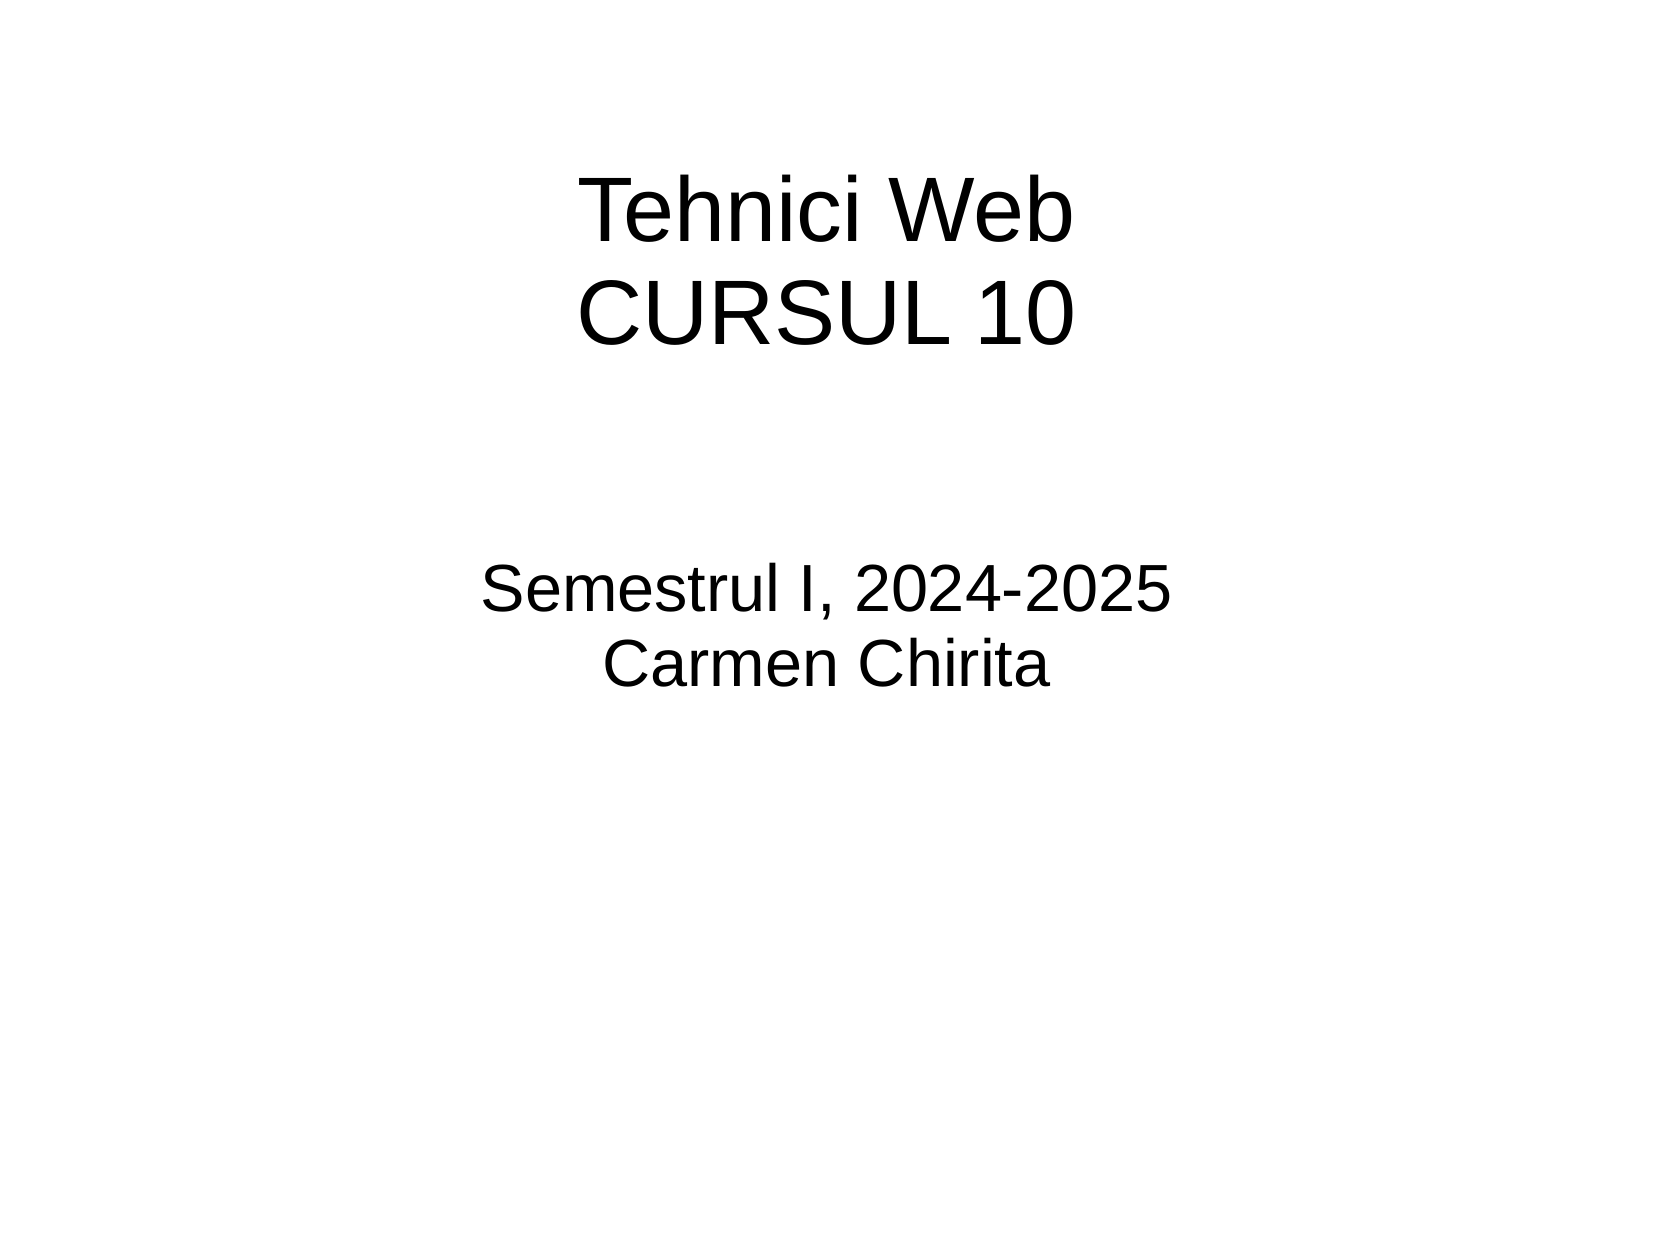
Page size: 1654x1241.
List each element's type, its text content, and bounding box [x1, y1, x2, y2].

title Tehnici Web CURSUL 10 [82, 158, 1571, 266]
subtitle Semestrul I, 2024-2025 Carmen Chirita [82, 266, 1571, 986]
